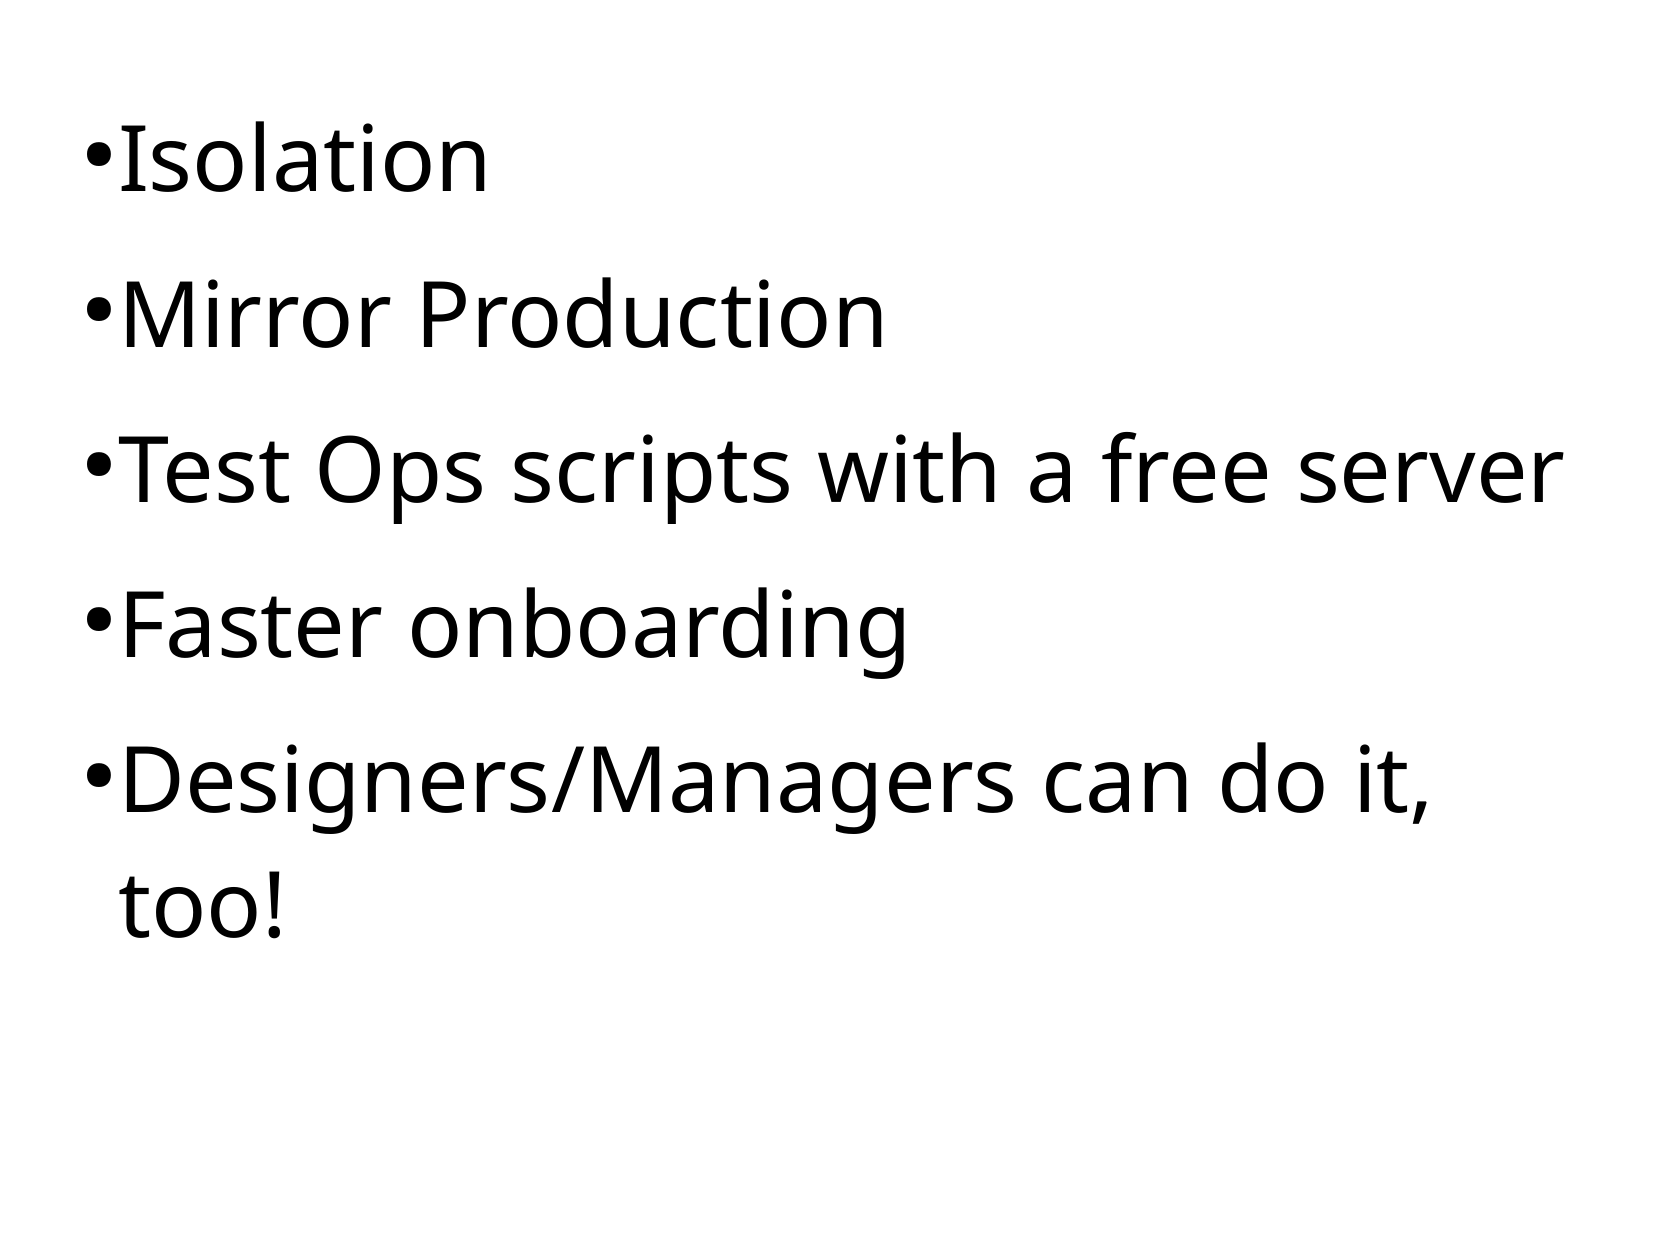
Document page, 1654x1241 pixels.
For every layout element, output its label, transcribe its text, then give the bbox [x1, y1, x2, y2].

subtitle Isolation Mirror Production Test Ops scripts with a free server Faster onboarding Designers/Managers can do it, too! [82, 49, 1571, 1010]
